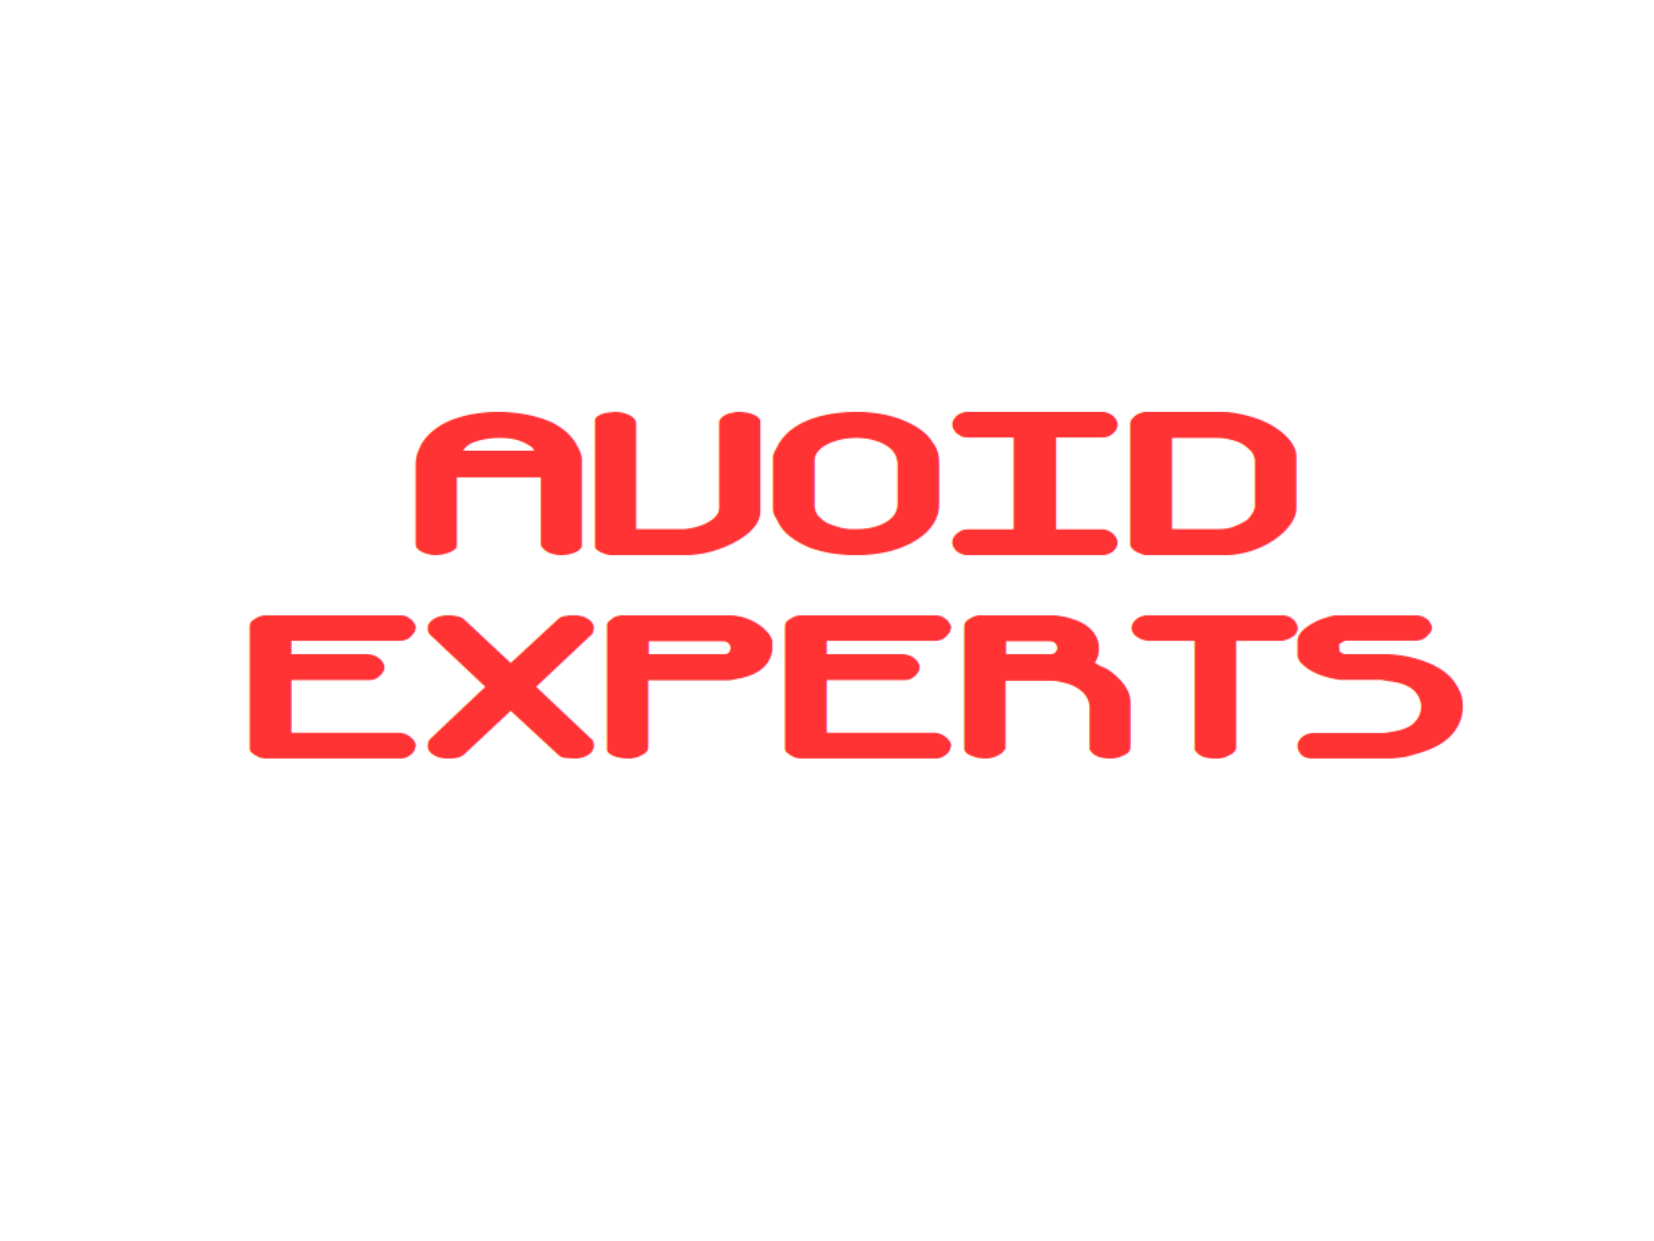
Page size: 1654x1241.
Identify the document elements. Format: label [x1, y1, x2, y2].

picture [27, 202, 1654, 1037]
